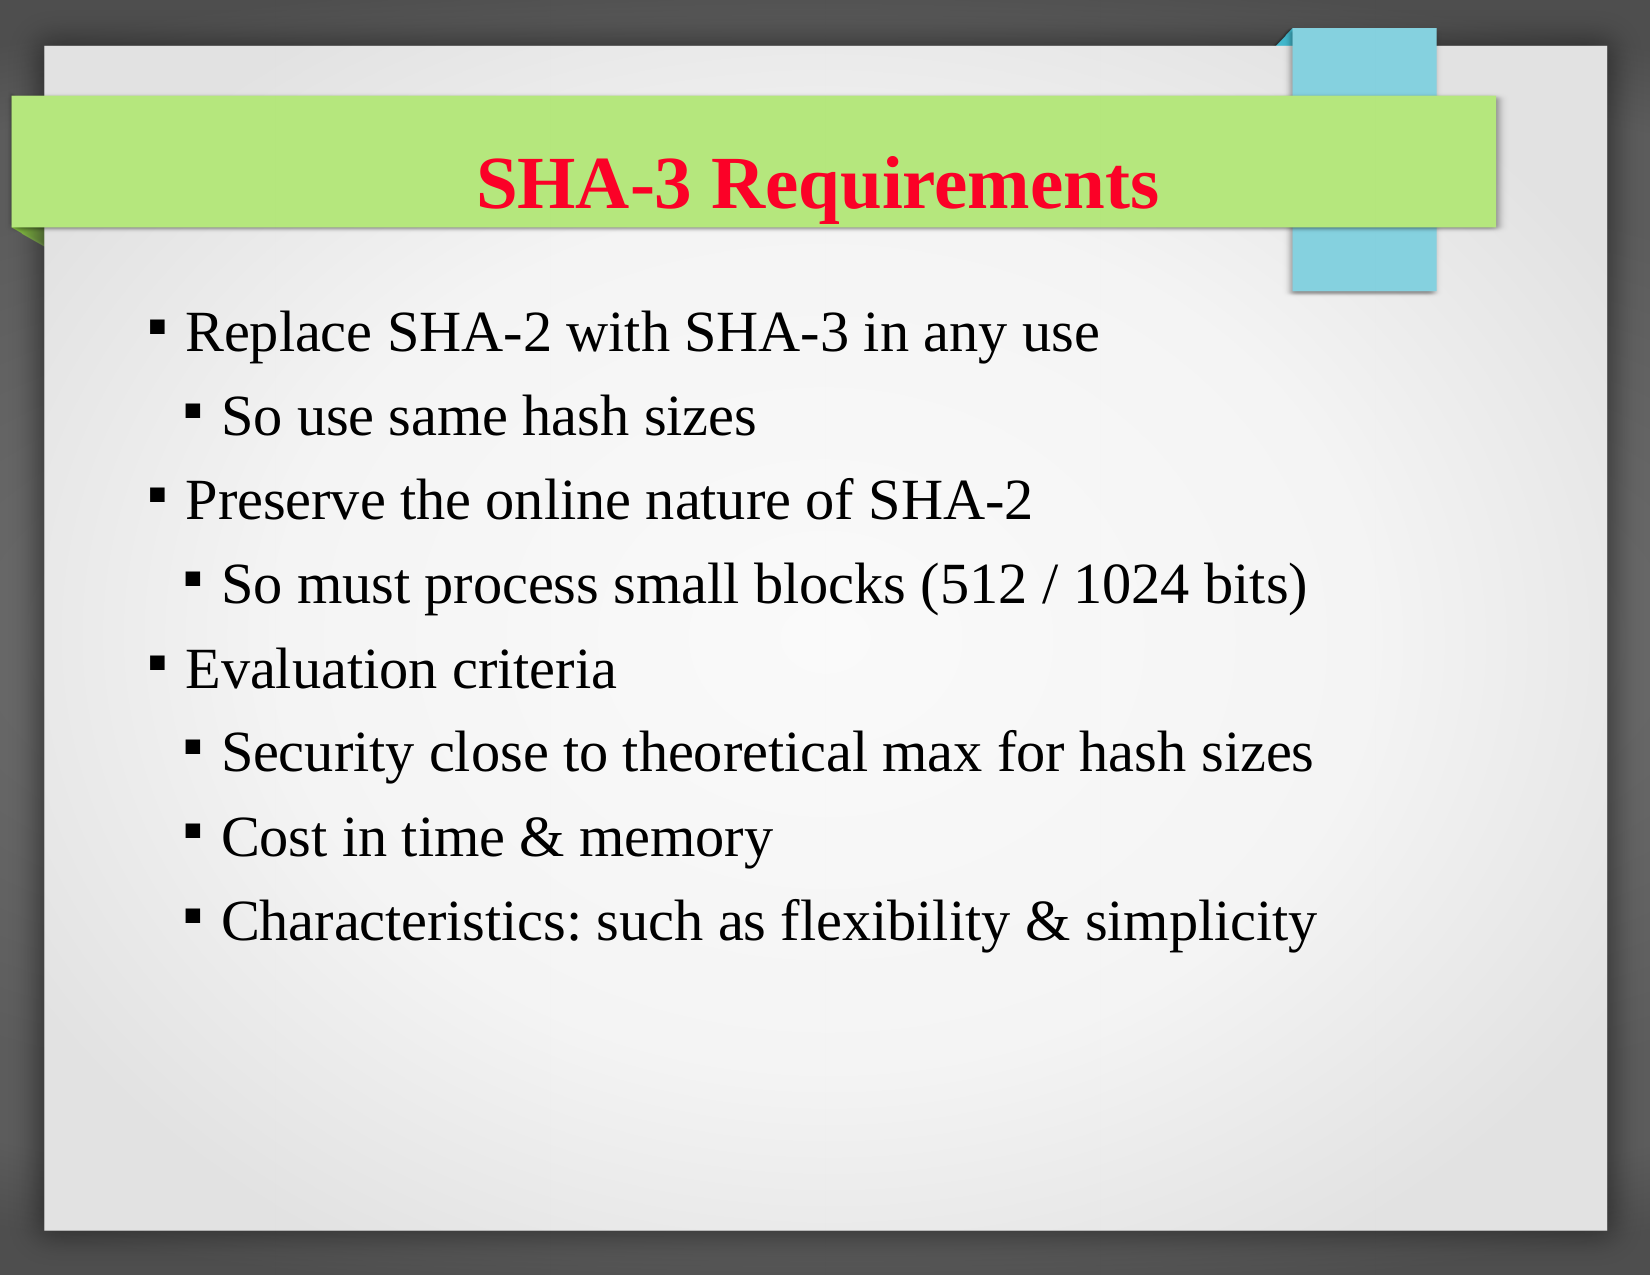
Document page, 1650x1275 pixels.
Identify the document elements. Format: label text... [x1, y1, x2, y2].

picture [0, 0, 1650, 1275]
title SHA-3 Requirements [473, 131, 1164, 277]
text_box Replace SHA-2 with SHA-3 in any use So use same hash sizes Preserve the online nature of SHA-2 So must process small blocks (512 / 1024 bits) Evaluation criteria Security close to theoretical max for hash sizes Cost in time & memory Characteristics: such as flexibility & simplicity [150, 277, 1375, 952]
